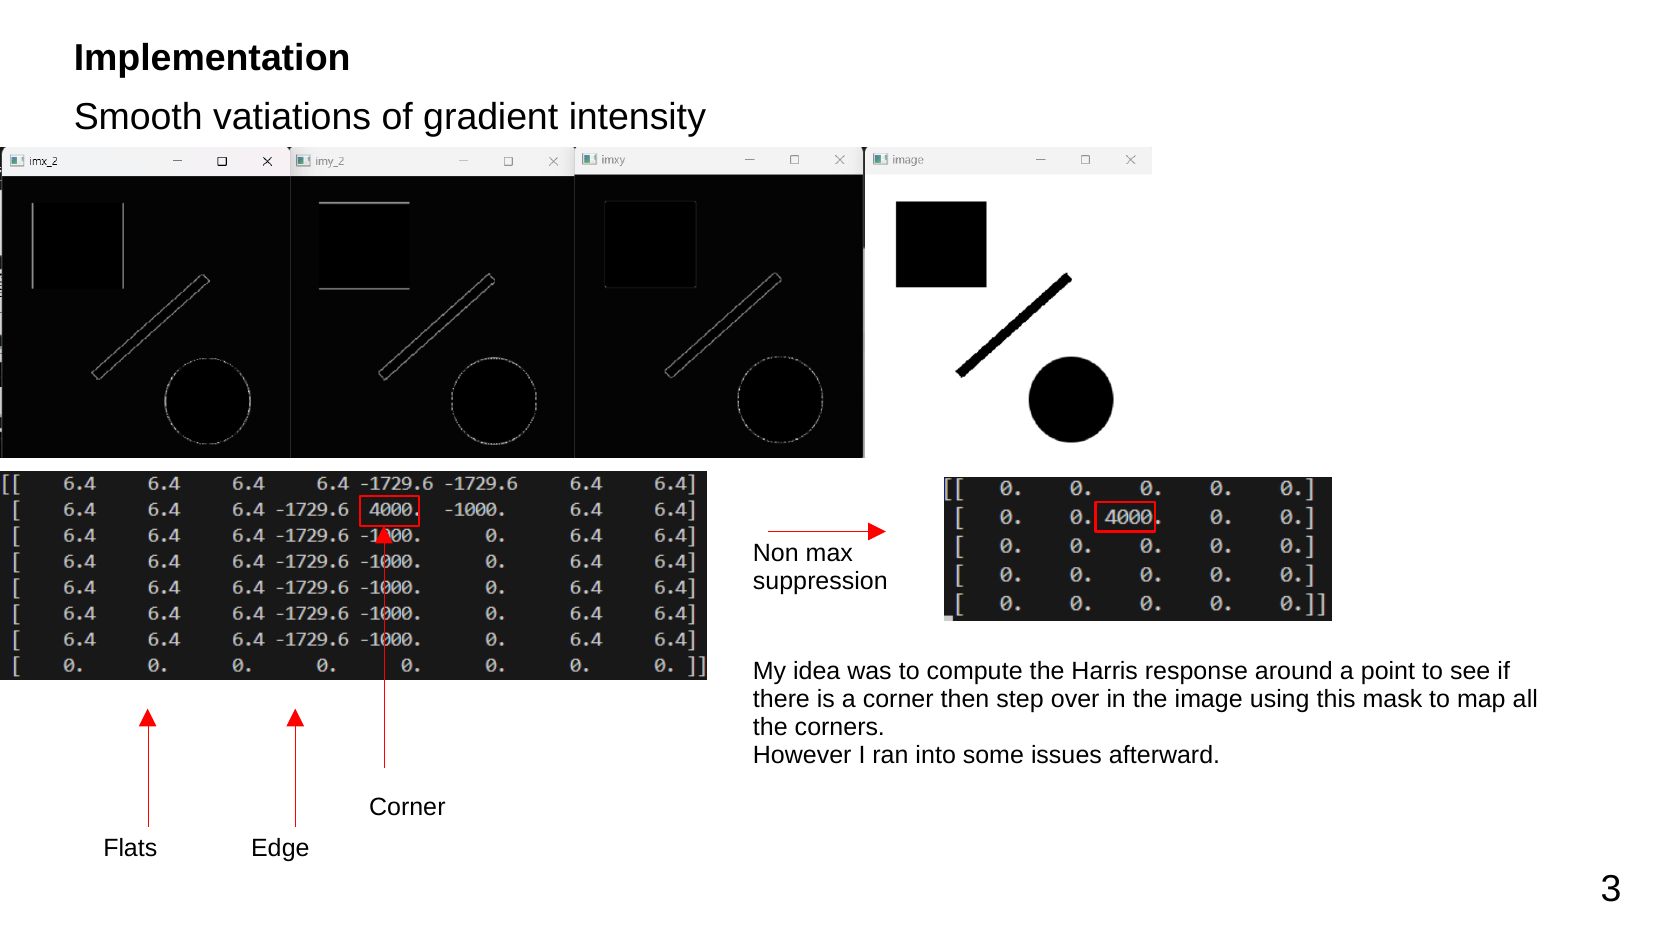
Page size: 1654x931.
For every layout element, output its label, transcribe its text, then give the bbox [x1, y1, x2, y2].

picture [0, 471, 707, 680]
text_box Corner [354, 785, 473, 857]
picture [361, 497, 418, 525]
text_box Flats [88, 826, 178, 886]
picture [944, 477, 1332, 621]
text_box <numéro> [1585, 860, 1654, 931]
text_box Non max suppression [738, 531, 945, 603]
text_box My idea was to compute the Harris response around a point to see if there is a corner then step over in the image using this mask to map all the corners. However I ran into some issues afterward. [738, 649, 1565, 798]
text_box Edge [236, 826, 325, 886]
picture [0, 147, 1152, 458]
text_box Implementation [59, 29, 798, 88]
text_box Smooth vatiations of gradient intensity [59, 88, 798, 178]
